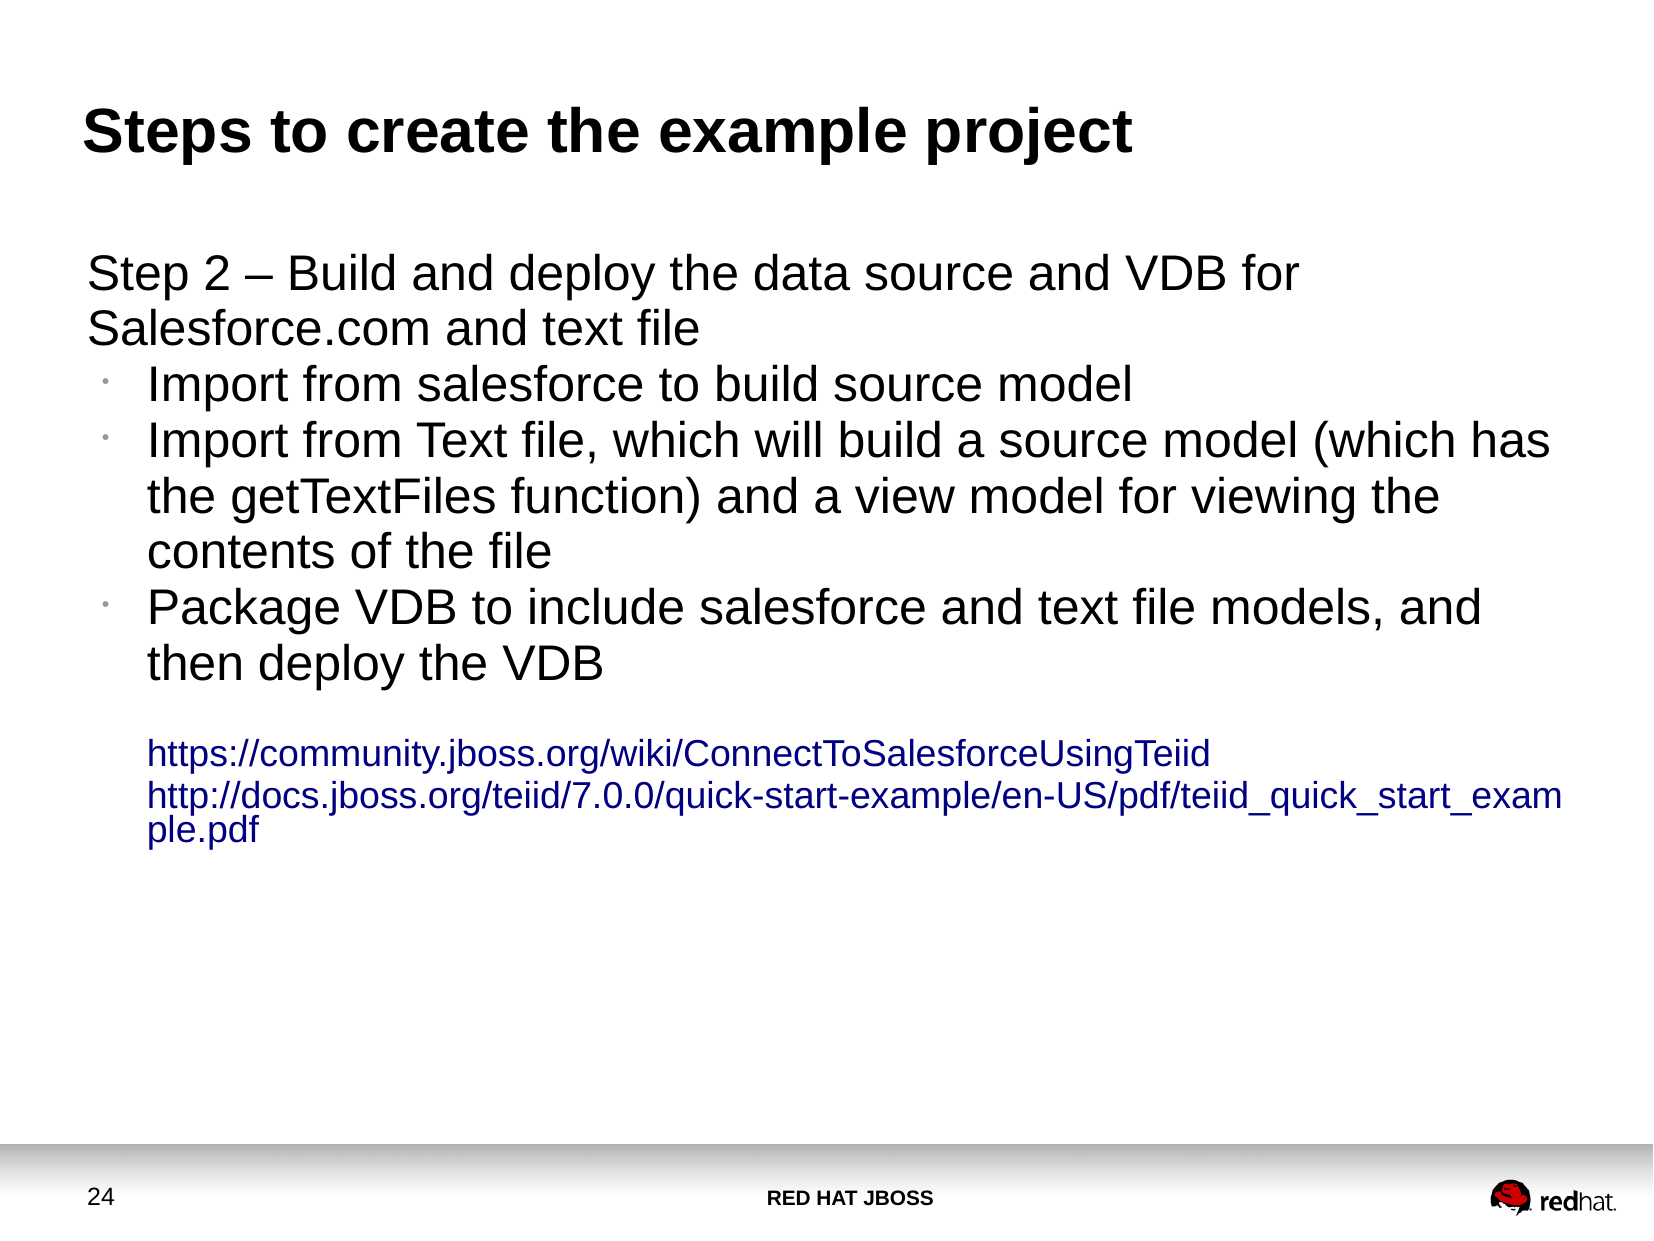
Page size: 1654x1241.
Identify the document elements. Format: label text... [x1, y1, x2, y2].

title Steps to create the example project [82, 37, 1571, 226]
picture [0, 1144, 1653, 1241]
list Step 2 – Build and deploy the data source and VDB for Salesforce.com and text file Import from salesforce to build source model Import from Text file, which will build a source model (which has the getTextFiles function) and a view model for viewing the contents of the file Package VDB to include salesforce and text file models, and then deploy the VDB https://community.jboss.org/wiki/ConnectToSalesforceUsingTeiid http://docs.jboss.org/teiid/7.0.0/quick-start-example/en-US/pdf/teiid_quick_start_example.pdf [86, 244, 1575, 1039]
